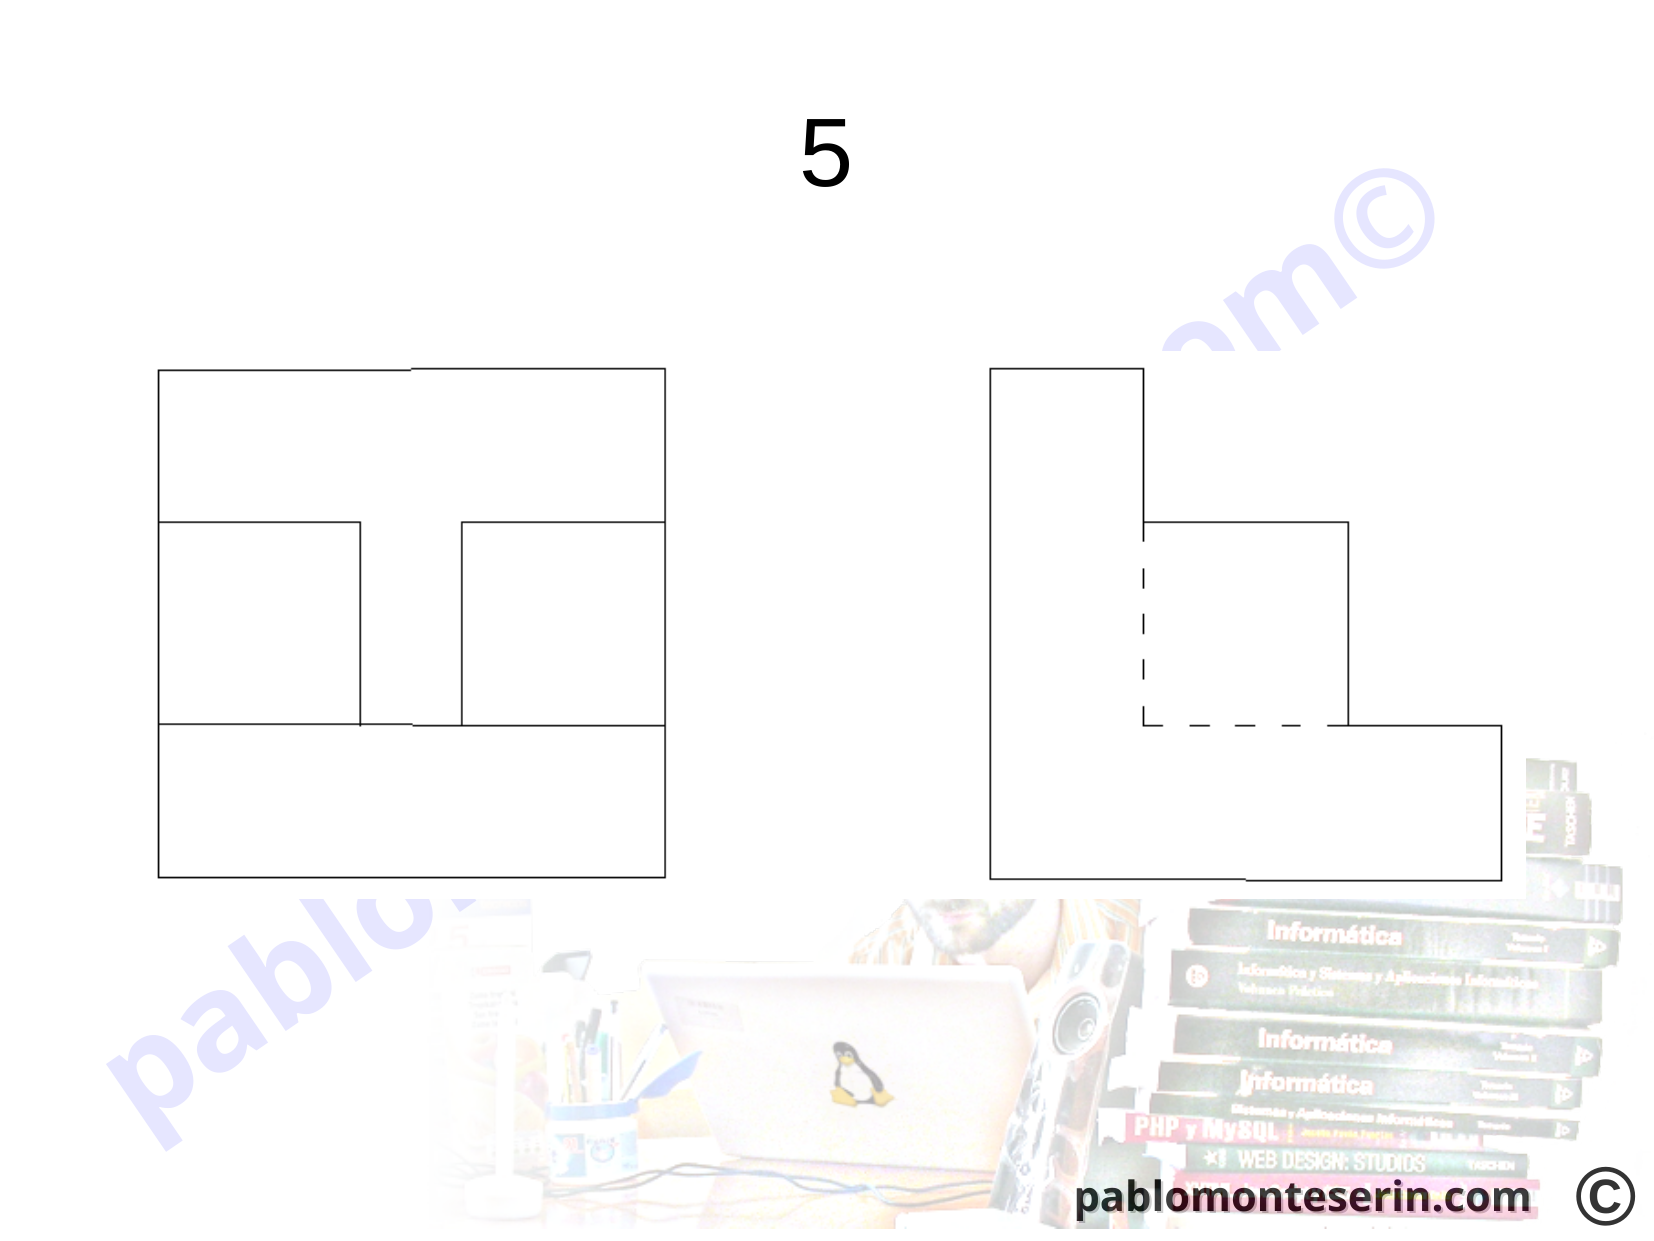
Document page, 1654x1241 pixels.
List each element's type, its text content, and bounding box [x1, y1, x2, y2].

title 5 [82, 49, 1571, 257]
picture [144, 351, 1654, 1229]
